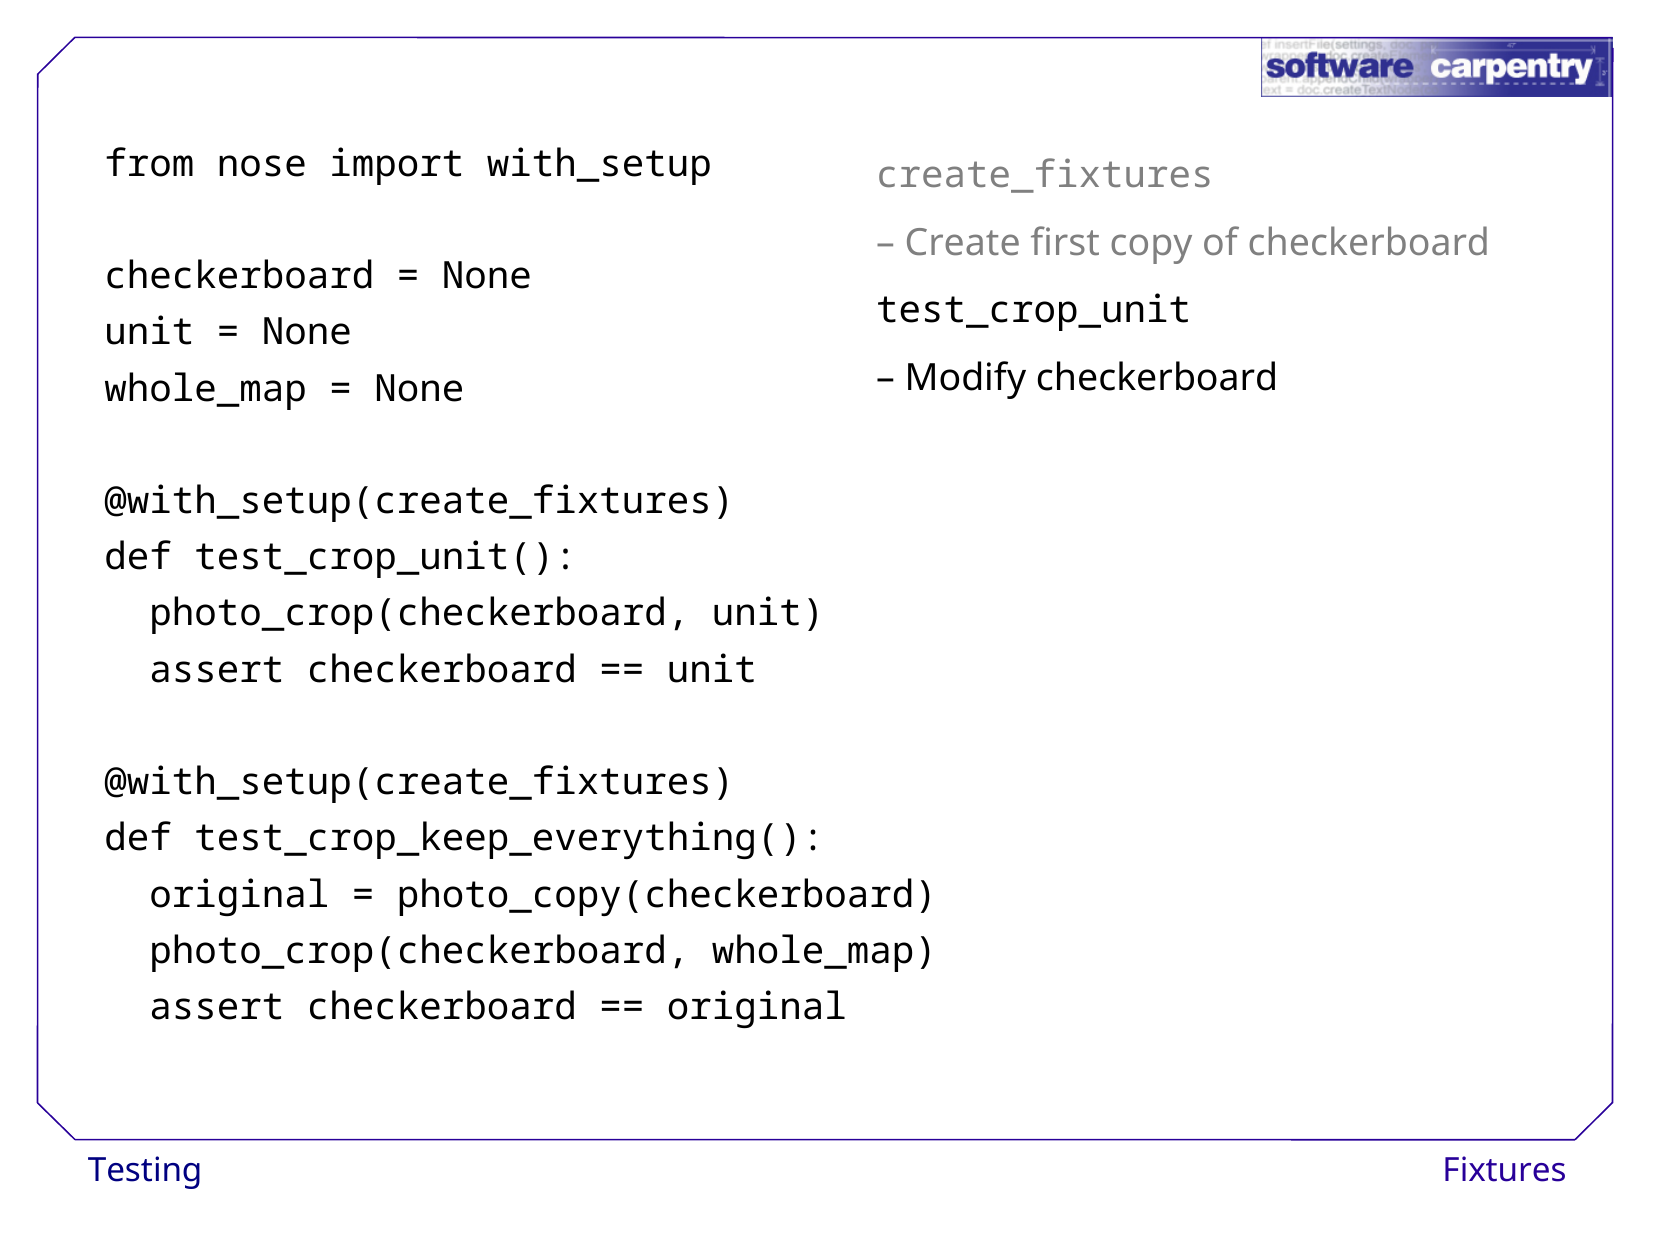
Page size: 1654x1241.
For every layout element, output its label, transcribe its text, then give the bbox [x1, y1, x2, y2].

text_box create_fixtures – Create first copy of checkerboard test_crop_unit – Modify checkerboard [861, 120, 1654, 406]
picture [1261, 39, 1613, 97]
text_box from nose import with_setup checkerboard = None unit = None whole_map = None @with_setup(create_fixtures) def test_crop_unit(): photo_crop(checkerboard, unit) assert checkerboard == unit @with_setup(create_fixtures) def test_crop_keep_everything(): original = photo_copy(checkerboard) photo_crop(checkerboard, whole_map) assert checkerboard == original [89, 120, 856, 1055]
